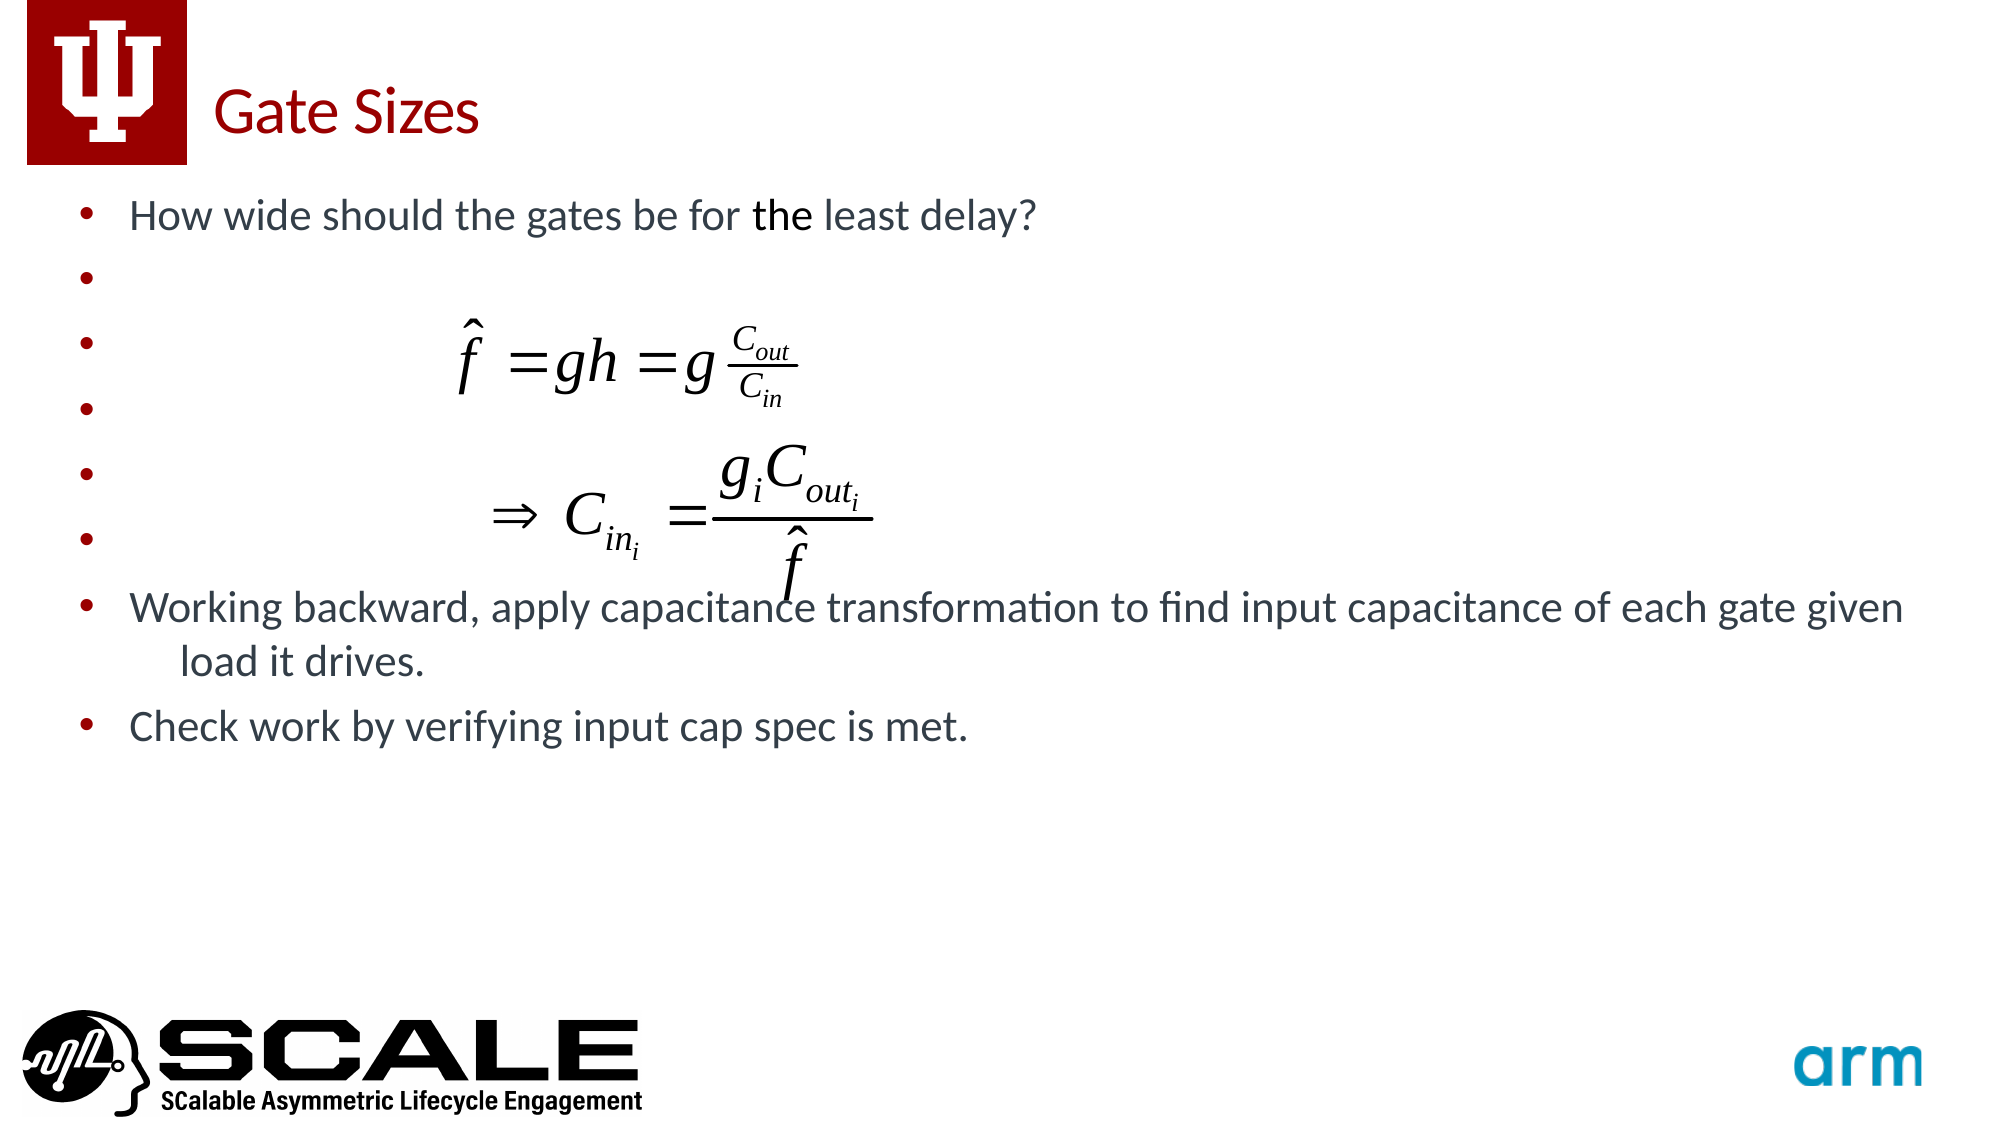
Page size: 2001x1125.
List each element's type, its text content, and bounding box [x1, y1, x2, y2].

title Gate Sizes [213, 78, 1922, 186]
list How wide should the gates be for the least delay? Working backward, apply capacitance transformation to find input capacitance of each gate given load it drives. Check work by verifying input cap spec is met. [78, 185, 1924, 941]
chart [443, 313, 878, 607]
